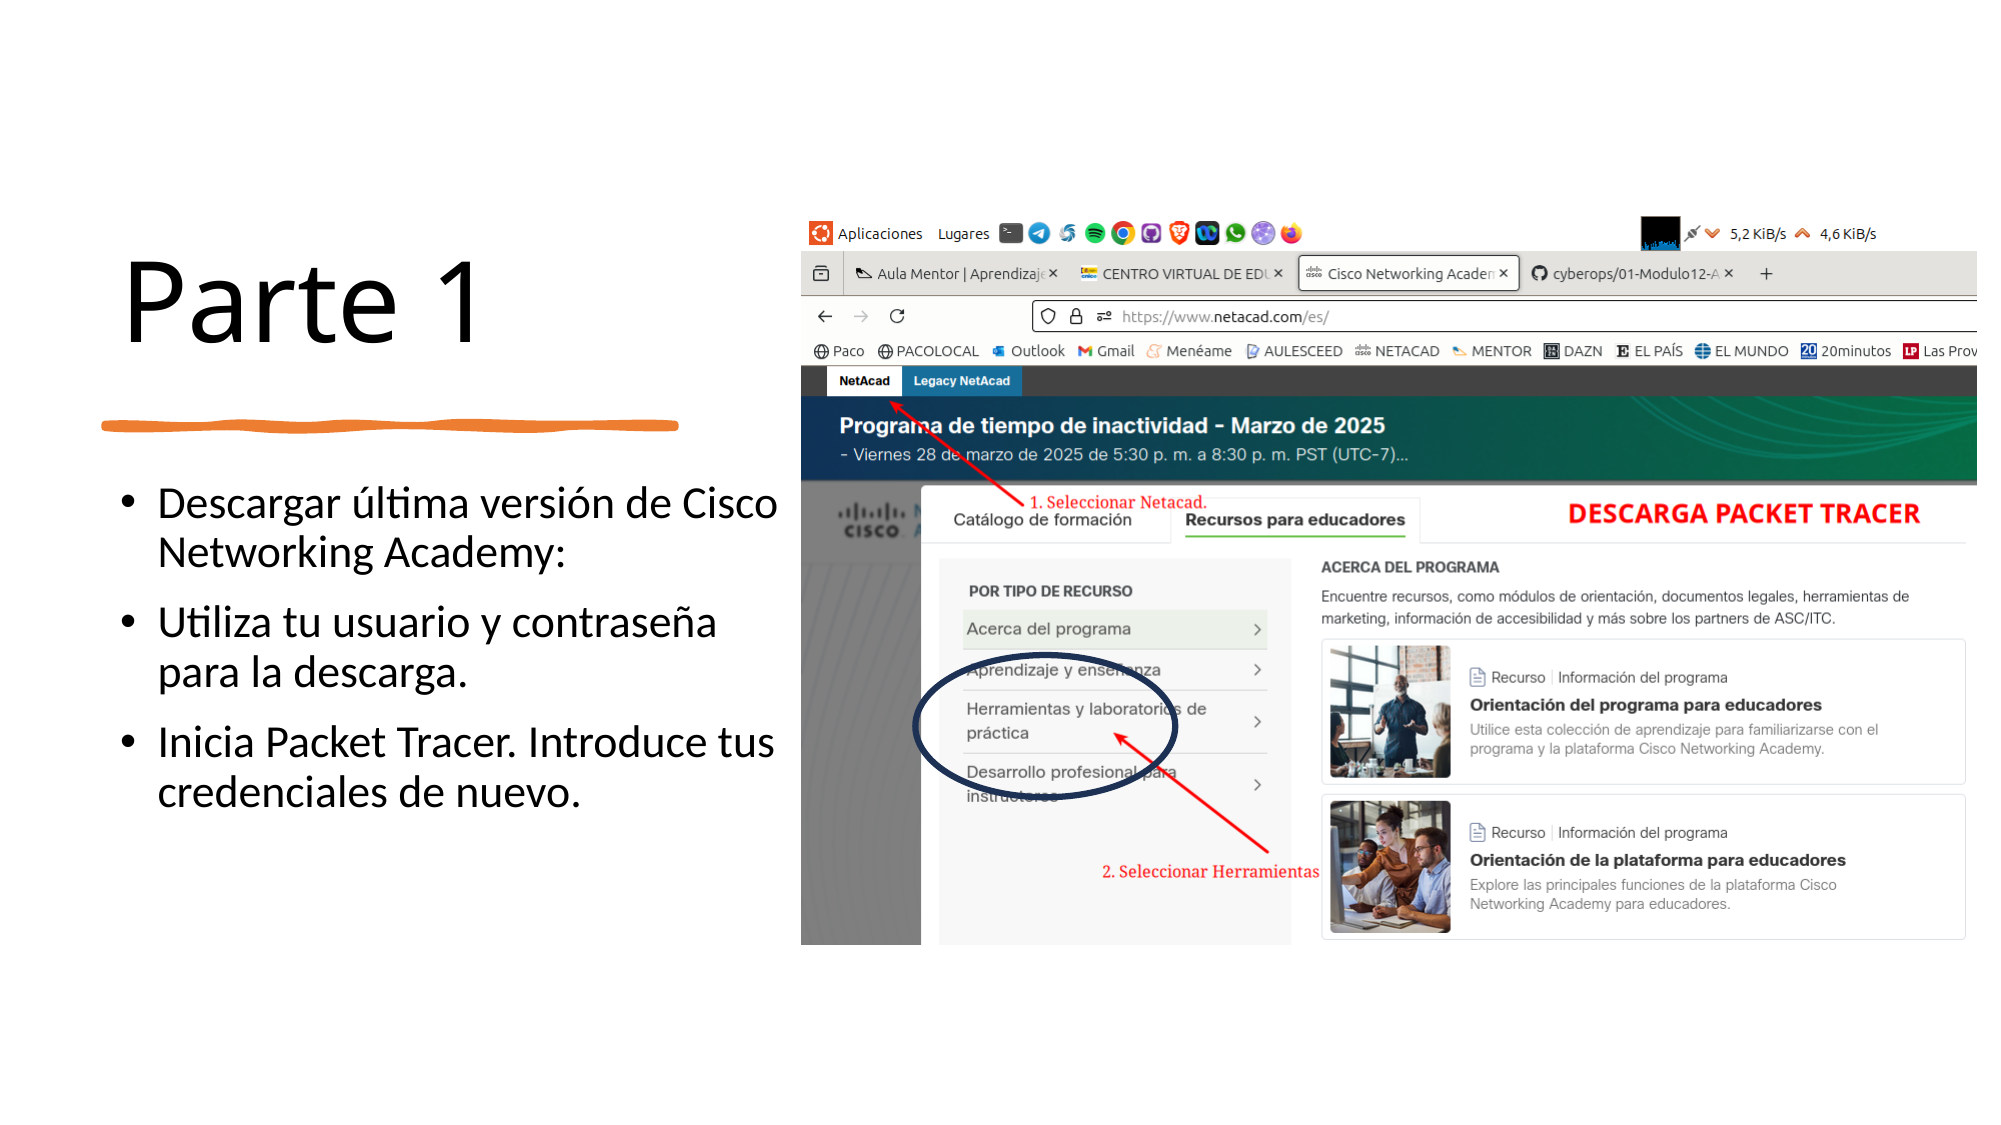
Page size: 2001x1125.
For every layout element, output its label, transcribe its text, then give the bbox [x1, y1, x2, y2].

title Parte 1 [105, 53, 822, 375]
list Descargar última versión de Cisco Networking Academy: Utiliza tu usuario y contraseña para la descarga. Inicia Packet Tracer. Introduce tus credenciales de nuevo. [105, 471, 802, 1016]
text_box [104, 422, 675, 430]
picture [801, 216, 1977, 945]
